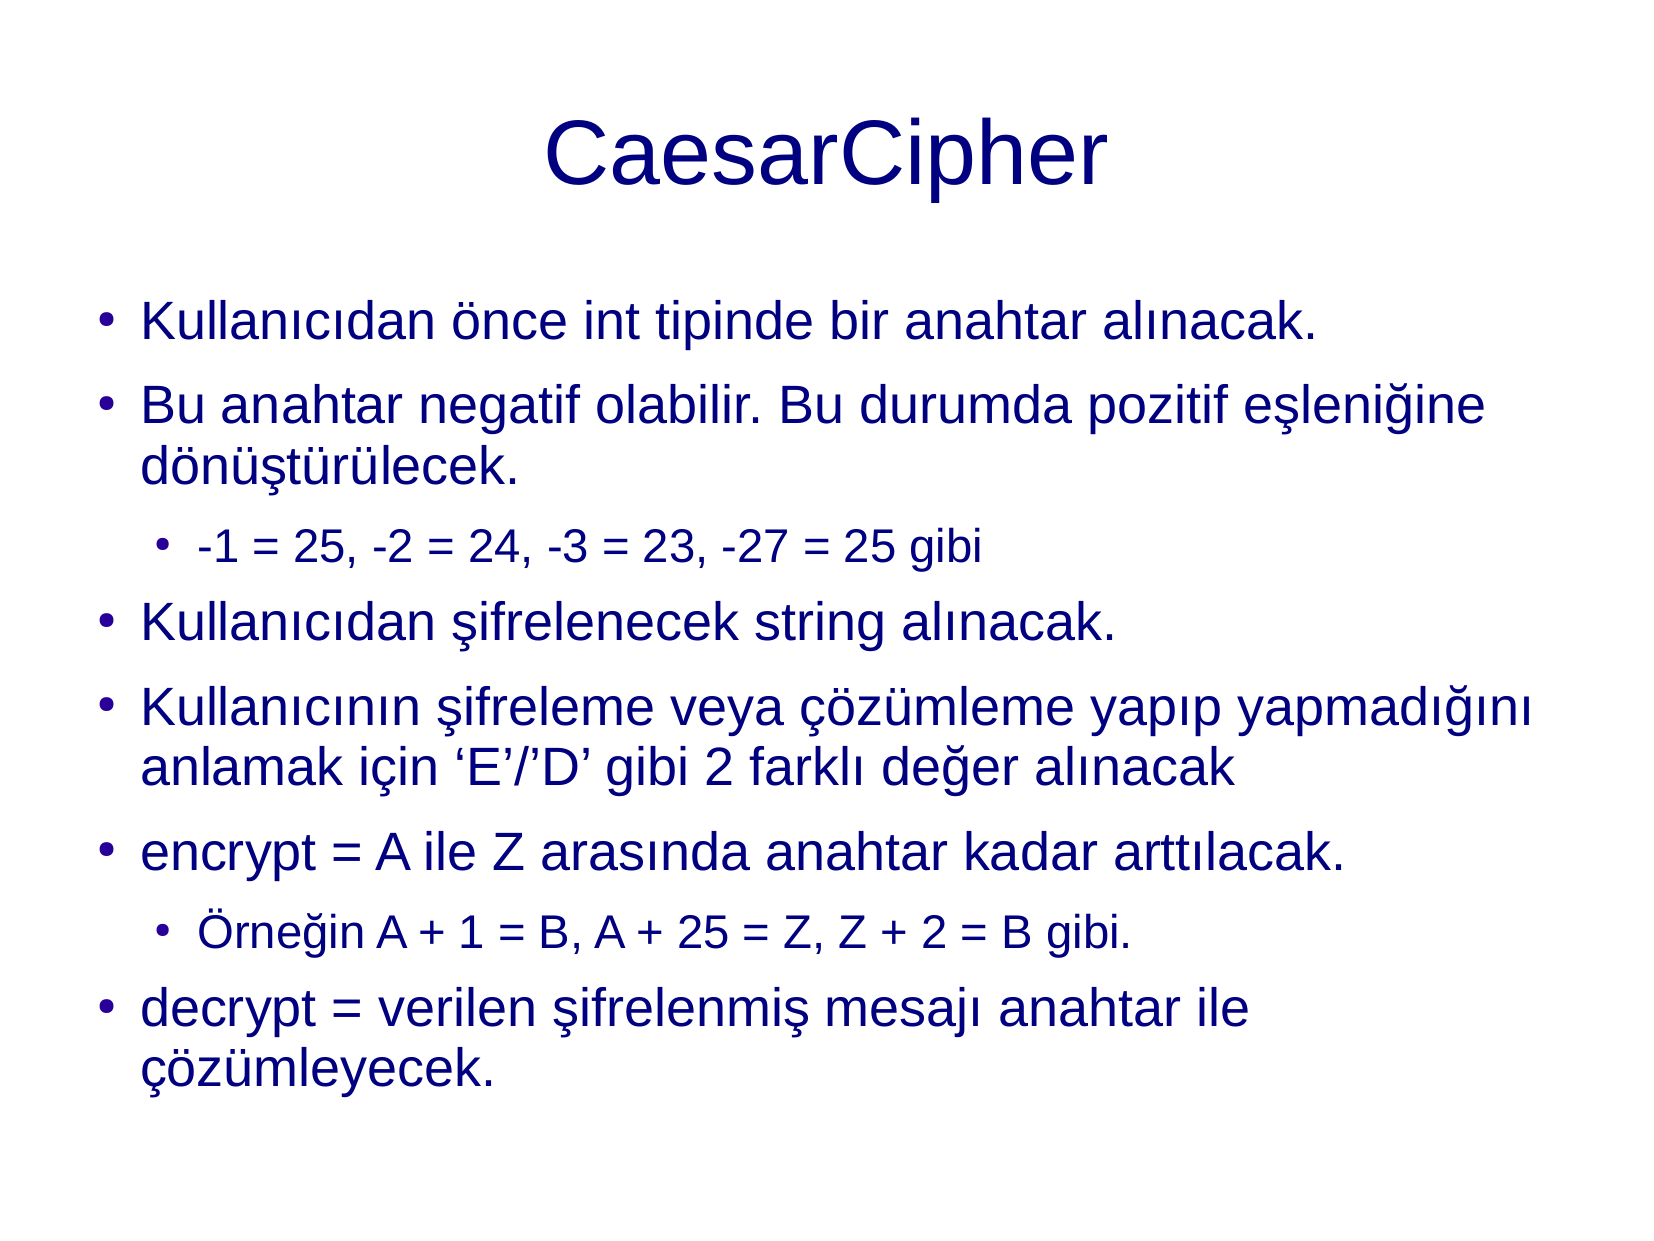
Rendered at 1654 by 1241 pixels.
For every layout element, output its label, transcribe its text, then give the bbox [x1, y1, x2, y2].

list Kullanıcıdan önce int tipinde bir anahtar alınacak. Bu anahtar negatif olabilir. Bu durumda pozitif eşleniğine dönüştürülecek. -1 = 25, -2 = 24, -3 = 23, -27 = 25 gibi Kullanıcıdan şifrelenecek string alınacak. Kullanıcının şifreleme veya çözümleme yapıp yapmadığını anlamak için ‘E’/’D’ gibi 2 farklı değer alınacak encrypt = A ile Z arasında anahtar kadar arttılacak. Örneğin A + 1 = B, A + 25 = Z, Z + 2 = B gibi. decrypt = verilen şifrelenmiş mesajı anahtar ile çözümleyecek. [82, 290, 1571, 1109]
title CaesarCipher [82, 49, 1571, 257]
